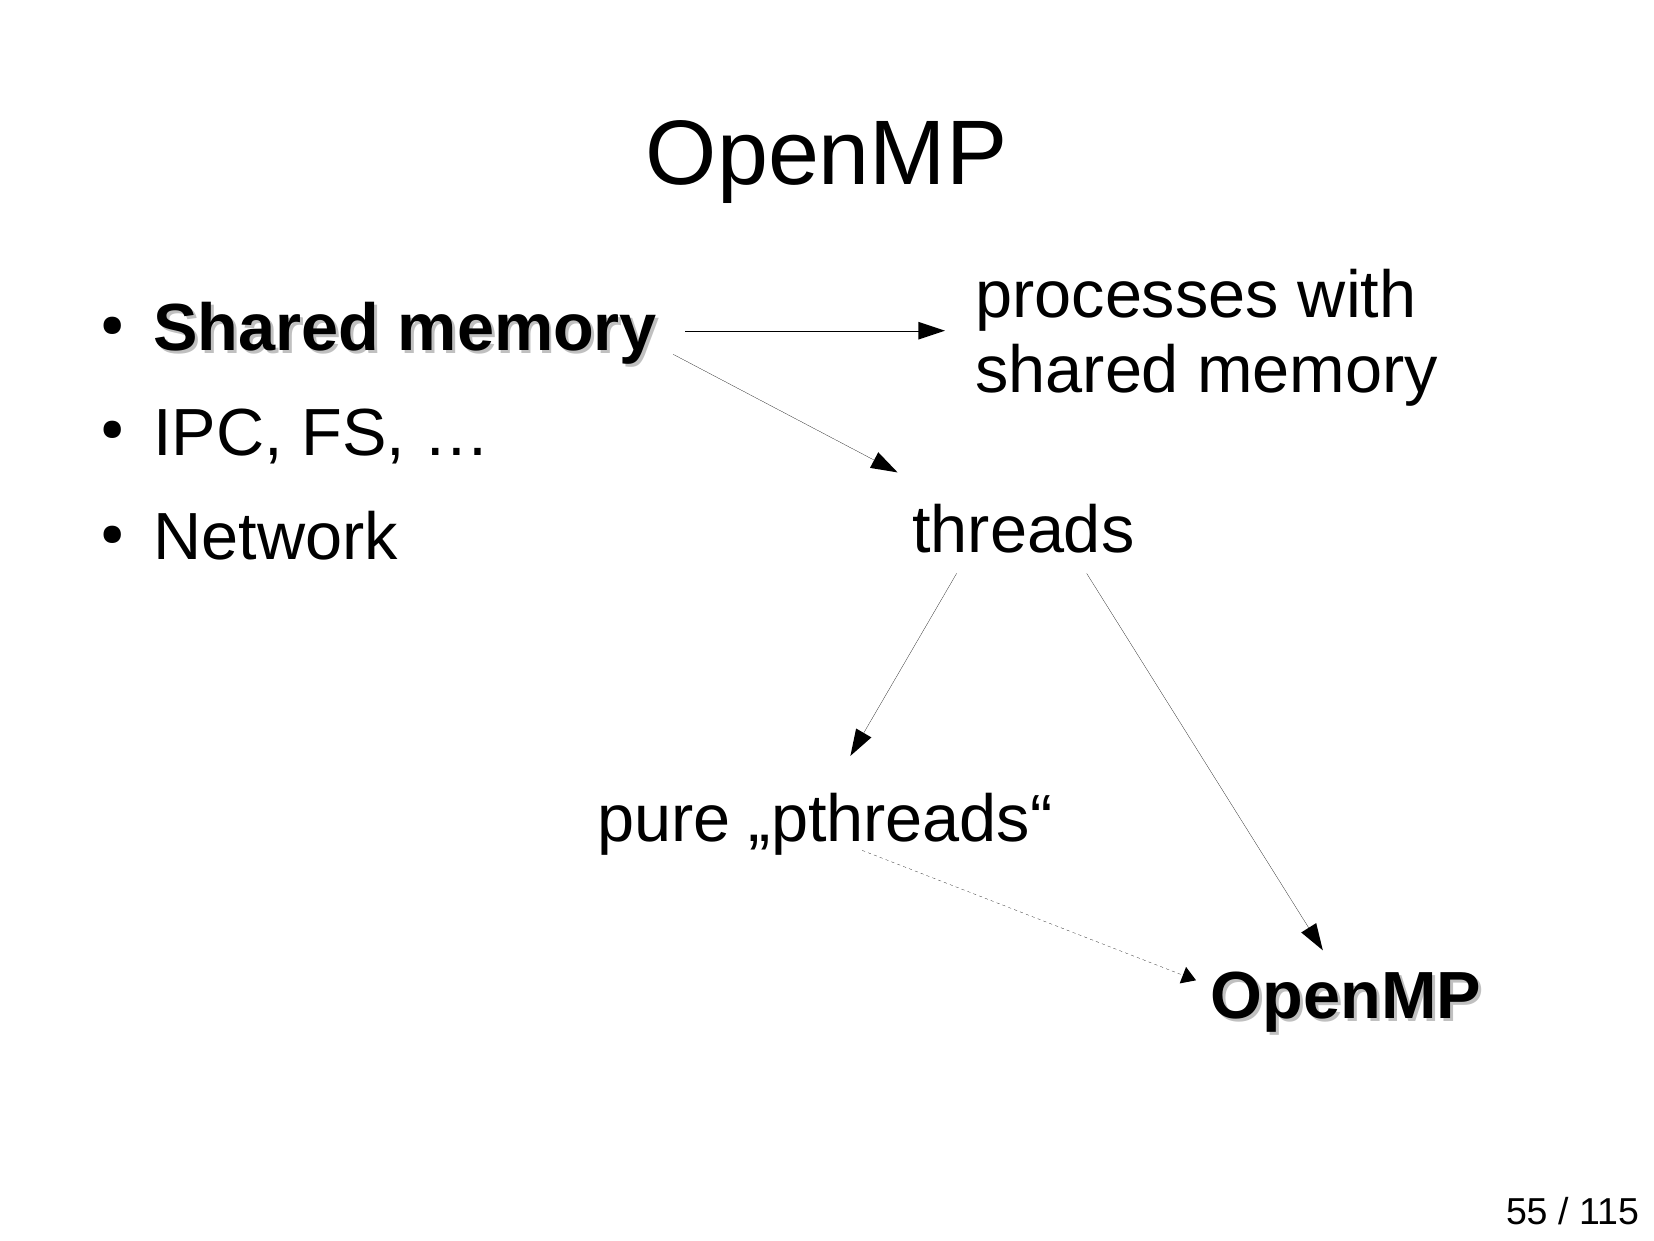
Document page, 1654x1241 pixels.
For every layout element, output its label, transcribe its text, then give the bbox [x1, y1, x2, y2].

list Shared memory IPC, FS, … Network [82, 290, 1571, 1010]
title OpenMP [82, 49, 1571, 257]
text_box <number> / 115 [1380, 1183, 1654, 1241]
text_box pure „pthreads“ [582, 773, 1070, 863]
text_box threads [897, 484, 1151, 574]
text_box processes with shared memory [960, 250, 1455, 415]
text_box OpenMP [1196, 950, 1497, 1040]
